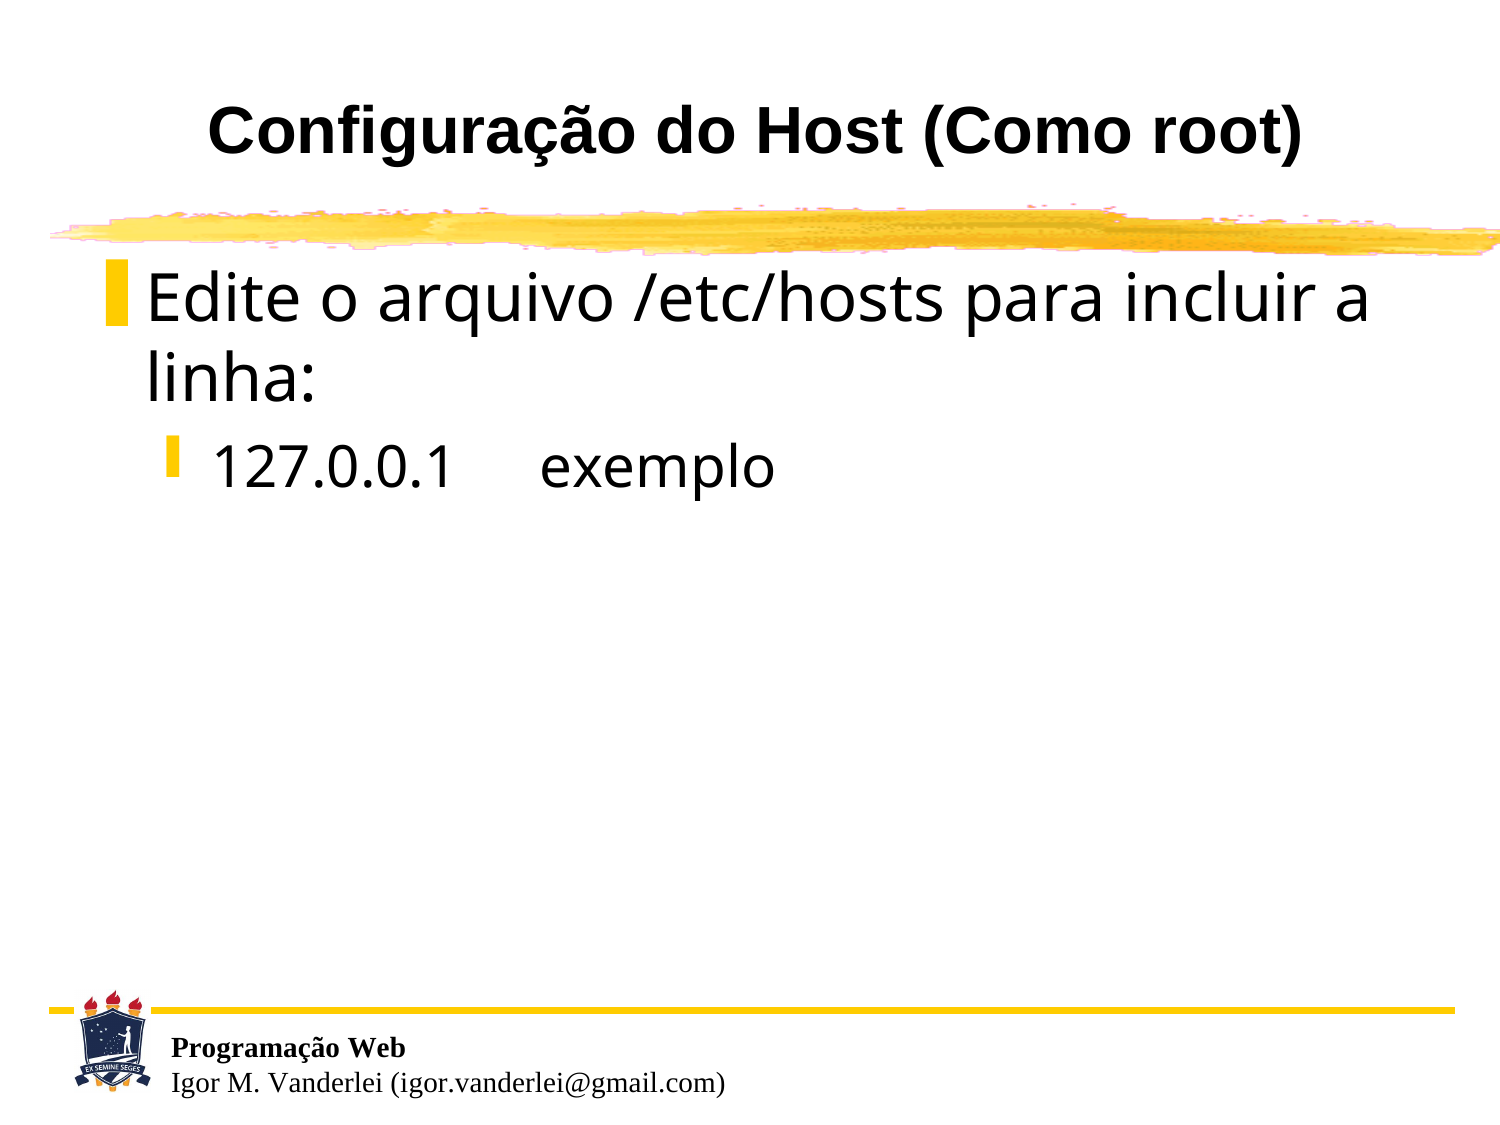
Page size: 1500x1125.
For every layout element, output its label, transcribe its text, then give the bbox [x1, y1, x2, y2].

list Edite o arquivo /etc/hosts para incluir a linha: 127.0.0.1 exemplo [74, 246, 1417, 990]
picture [74, 990, 151, 1093]
picture [50, 198, 1500, 267]
title Configuração do Host (Como root) [24, 54, 1488, 175]
